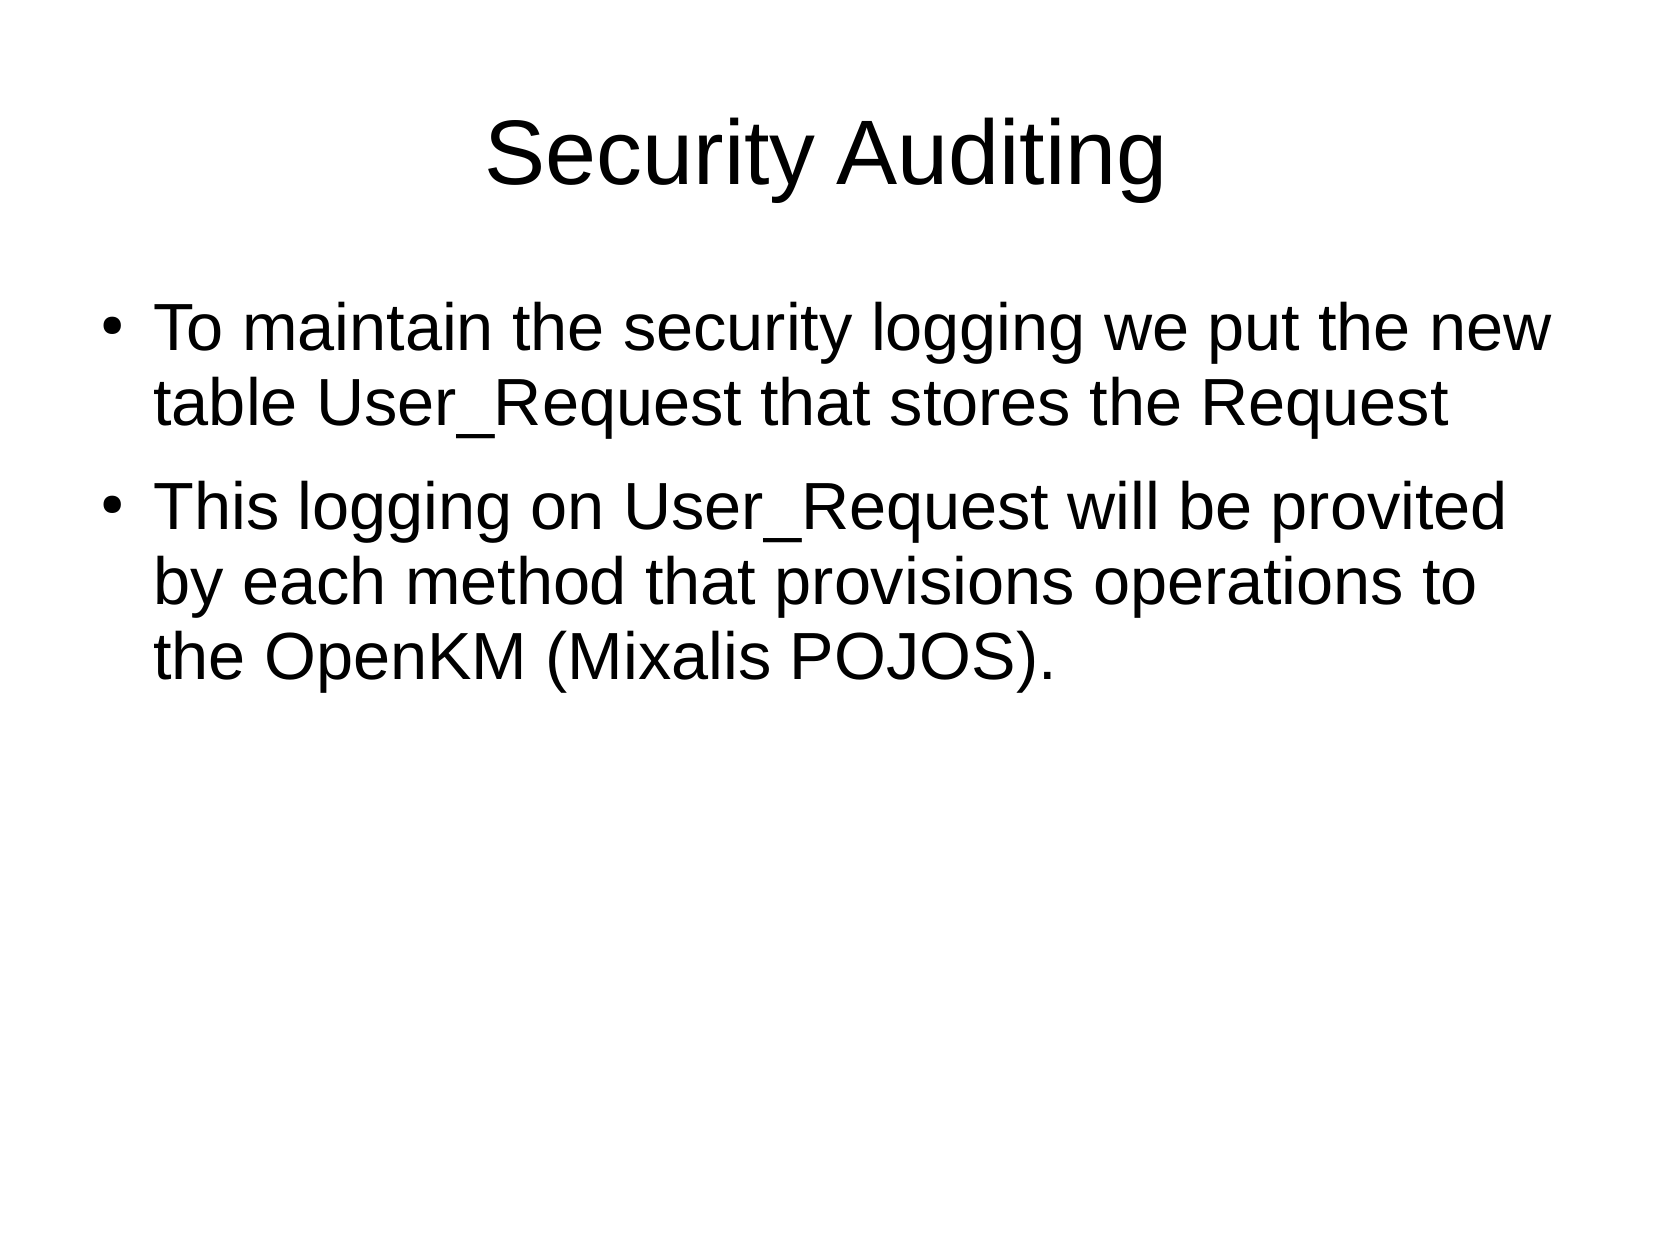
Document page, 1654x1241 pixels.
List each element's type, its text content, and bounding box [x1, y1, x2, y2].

list To maintain the security logging we put the new table User_Request that stores the Request This logging on User_Request will be provited by each method that provisions operations to the OpenKM (Mixalis POJOS). [82, 290, 1571, 1094]
title Security Auditing [82, 56, 1571, 250]
